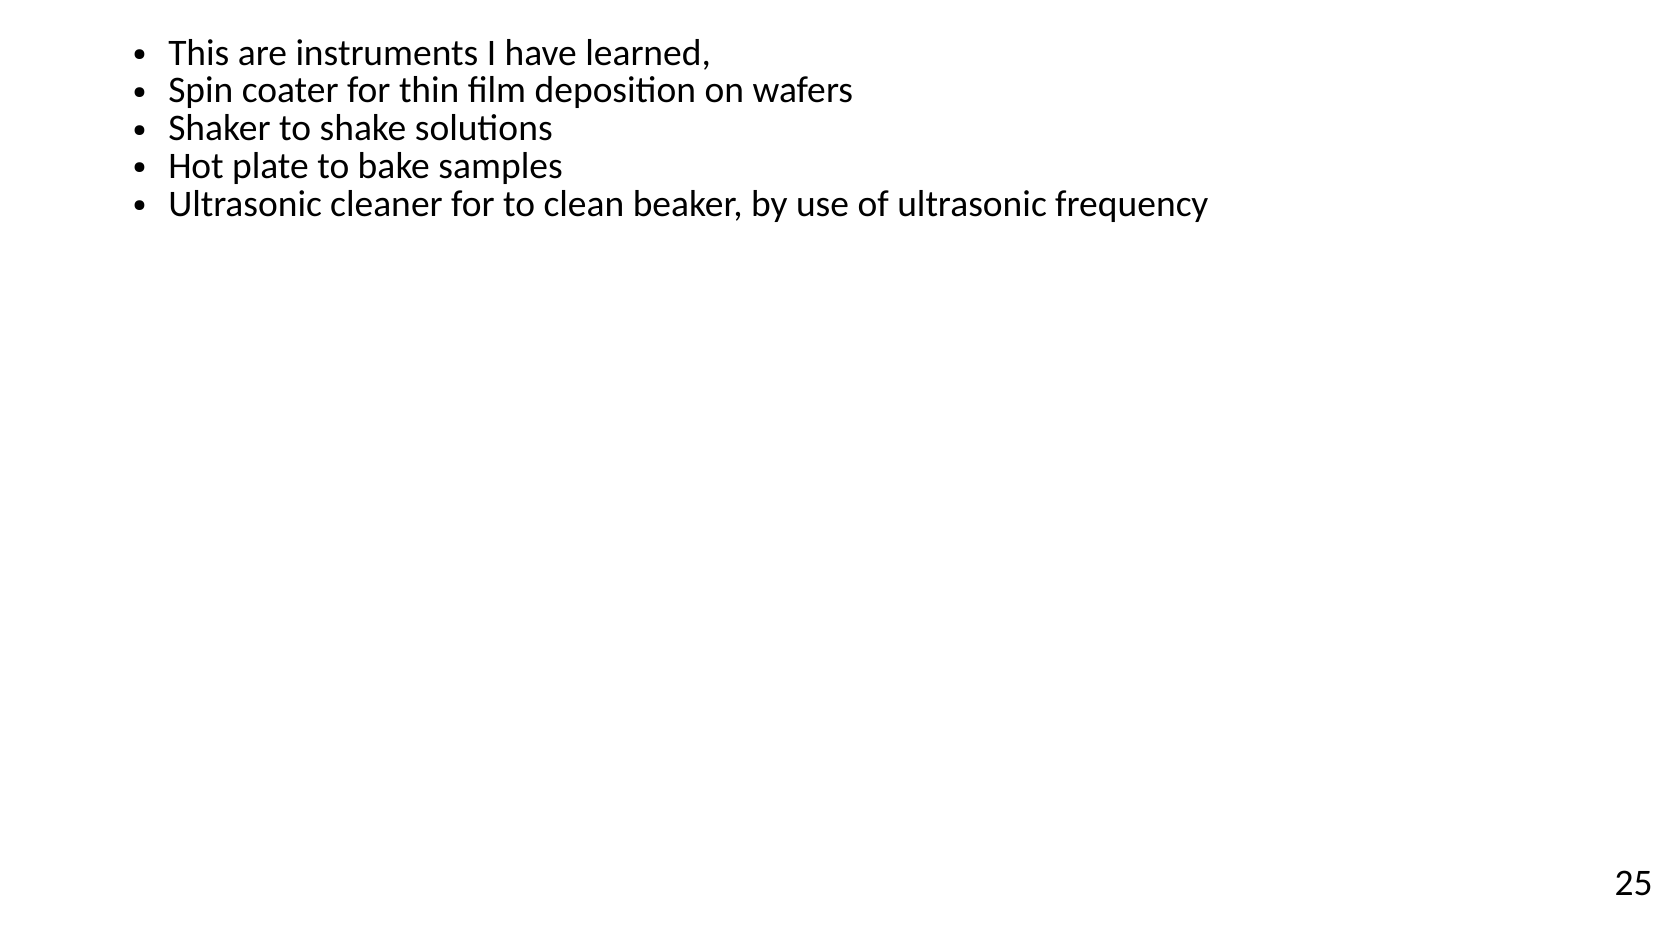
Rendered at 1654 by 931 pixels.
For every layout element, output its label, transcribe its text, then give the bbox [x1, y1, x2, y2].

text_box This are instruments I have learned, Spin coater for thin film deposition on wafers Shaker to shake solutions Hot plate to bake samples Ultrasonic cleaner for to clean beaker, by use of ultrasonic frequency [118, 29, 1447, 234]
text_box <number> [1479, 860, 1654, 931]
